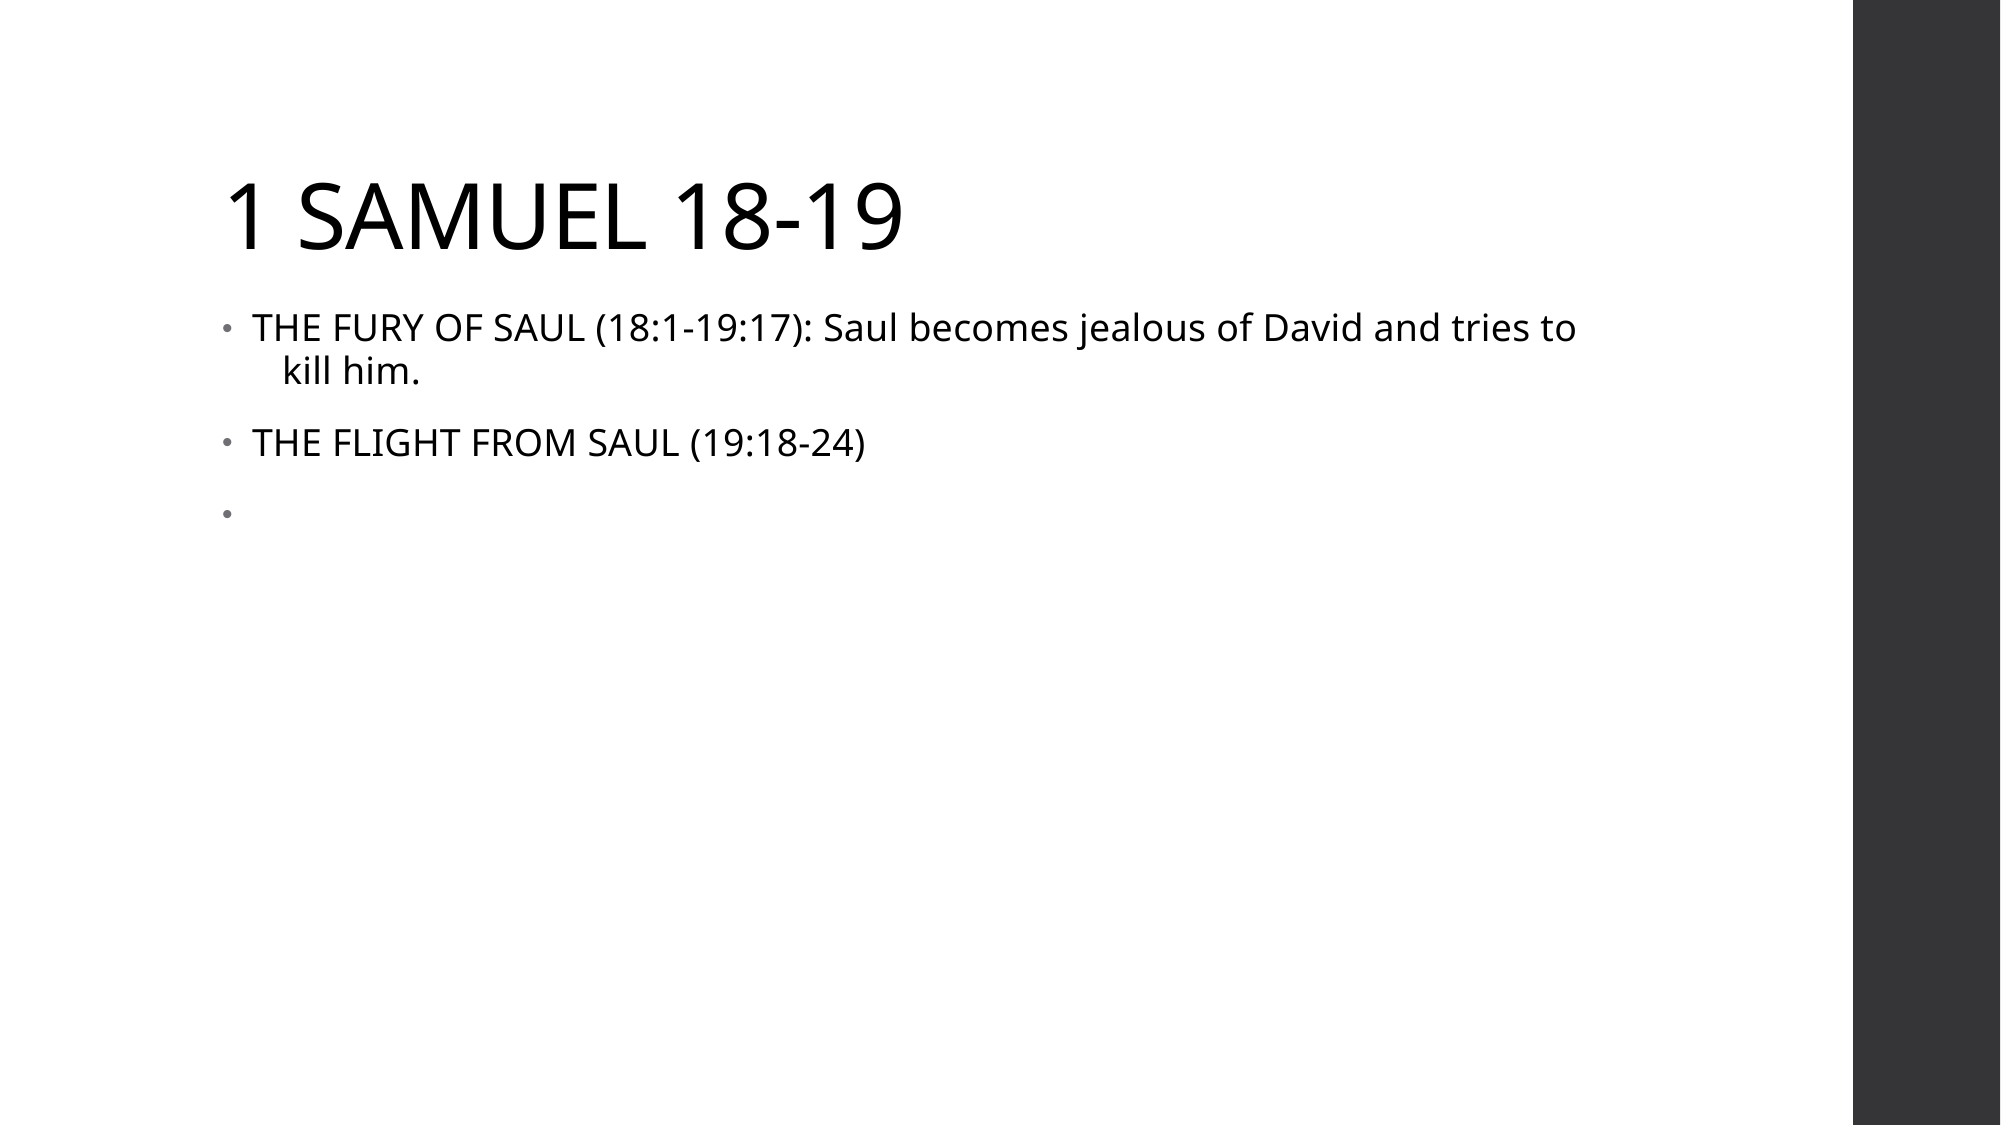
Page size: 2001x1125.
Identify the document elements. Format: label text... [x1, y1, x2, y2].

list THE FURY OF SAUL (18:1-19:17): Saul becomes jealous of David and tries to kill him. THE FLIGHT FROM SAUL (19:18-24) [206, 299, 1617, 1014]
title 1 SAMUEL 18-19 [206, 60, 1797, 278]
